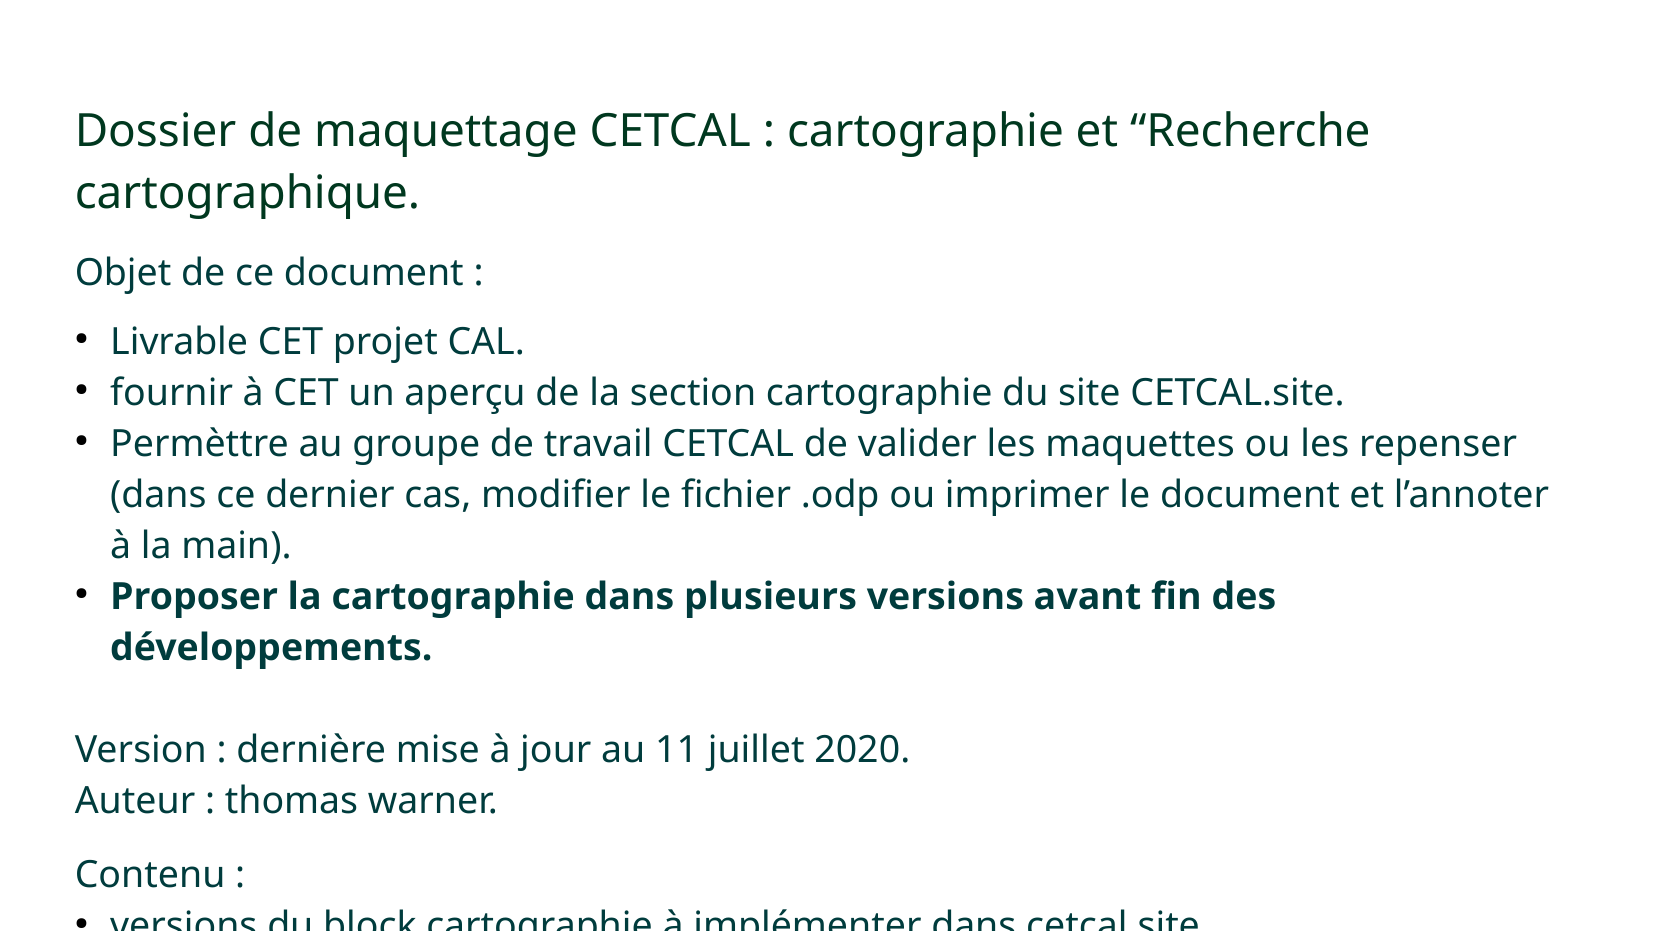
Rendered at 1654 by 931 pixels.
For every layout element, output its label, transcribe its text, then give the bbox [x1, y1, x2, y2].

text_box Dossier de maquettage CETCAL : cartographie et “Recherche cartographique. Objet de ce document : Livrable CET projet CAL. fournir à CET un aperçu de la section cartographie du site CETCAL.site. Permèttre au groupe de travail CETCAL de valider les maquettes ou les repenser (dans ce dernier cas, modifier le fichier .odp ou imprimer le document et l’annoter à la main). Proposer la cartographie dans plusieurs versions avant fin des développements. Version : dernière mise à jour au 11 juillet 2020. Auteur : thomas warner. Contenu : versions du block cartographie à implémenter dans cetcal.site. Critères de recherches avec la cartographie et logique/implications techniques des idées proposées. [60, 90, 1576, 895]
